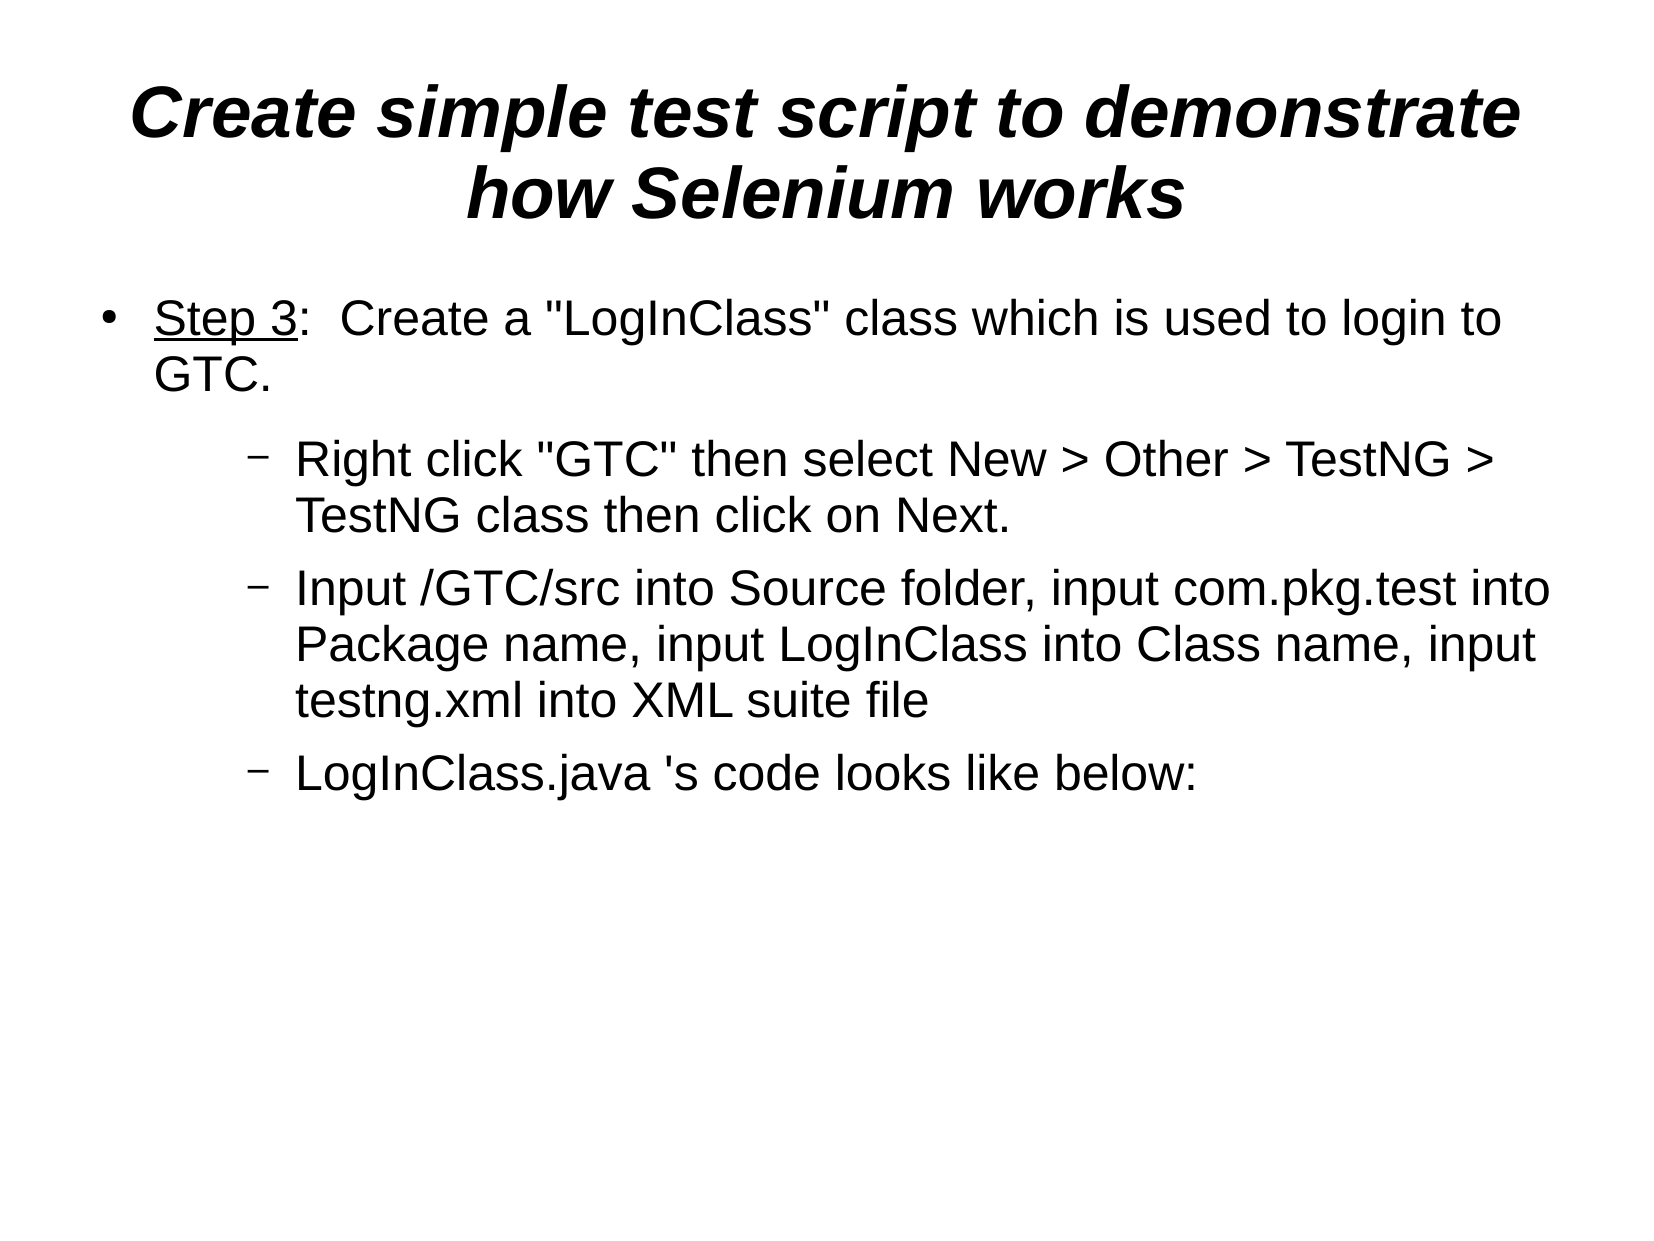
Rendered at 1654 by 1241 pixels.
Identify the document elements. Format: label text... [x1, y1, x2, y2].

list Step 3: Create a "LogInClass" class which is used to login to GTC. Right click "GTC" then select New > Other > TestNG > TestNG class then click on Next. Input /GTC/src into Source folder, input com.pkg.test into Package name, input LogInClass into Class name, input testng.xml into XML suite file LogInClass.java 's code looks like below: [82, 290, 1571, 1192]
title Create simple test script to demonstrate how Selenium works [82, 49, 1571, 257]
